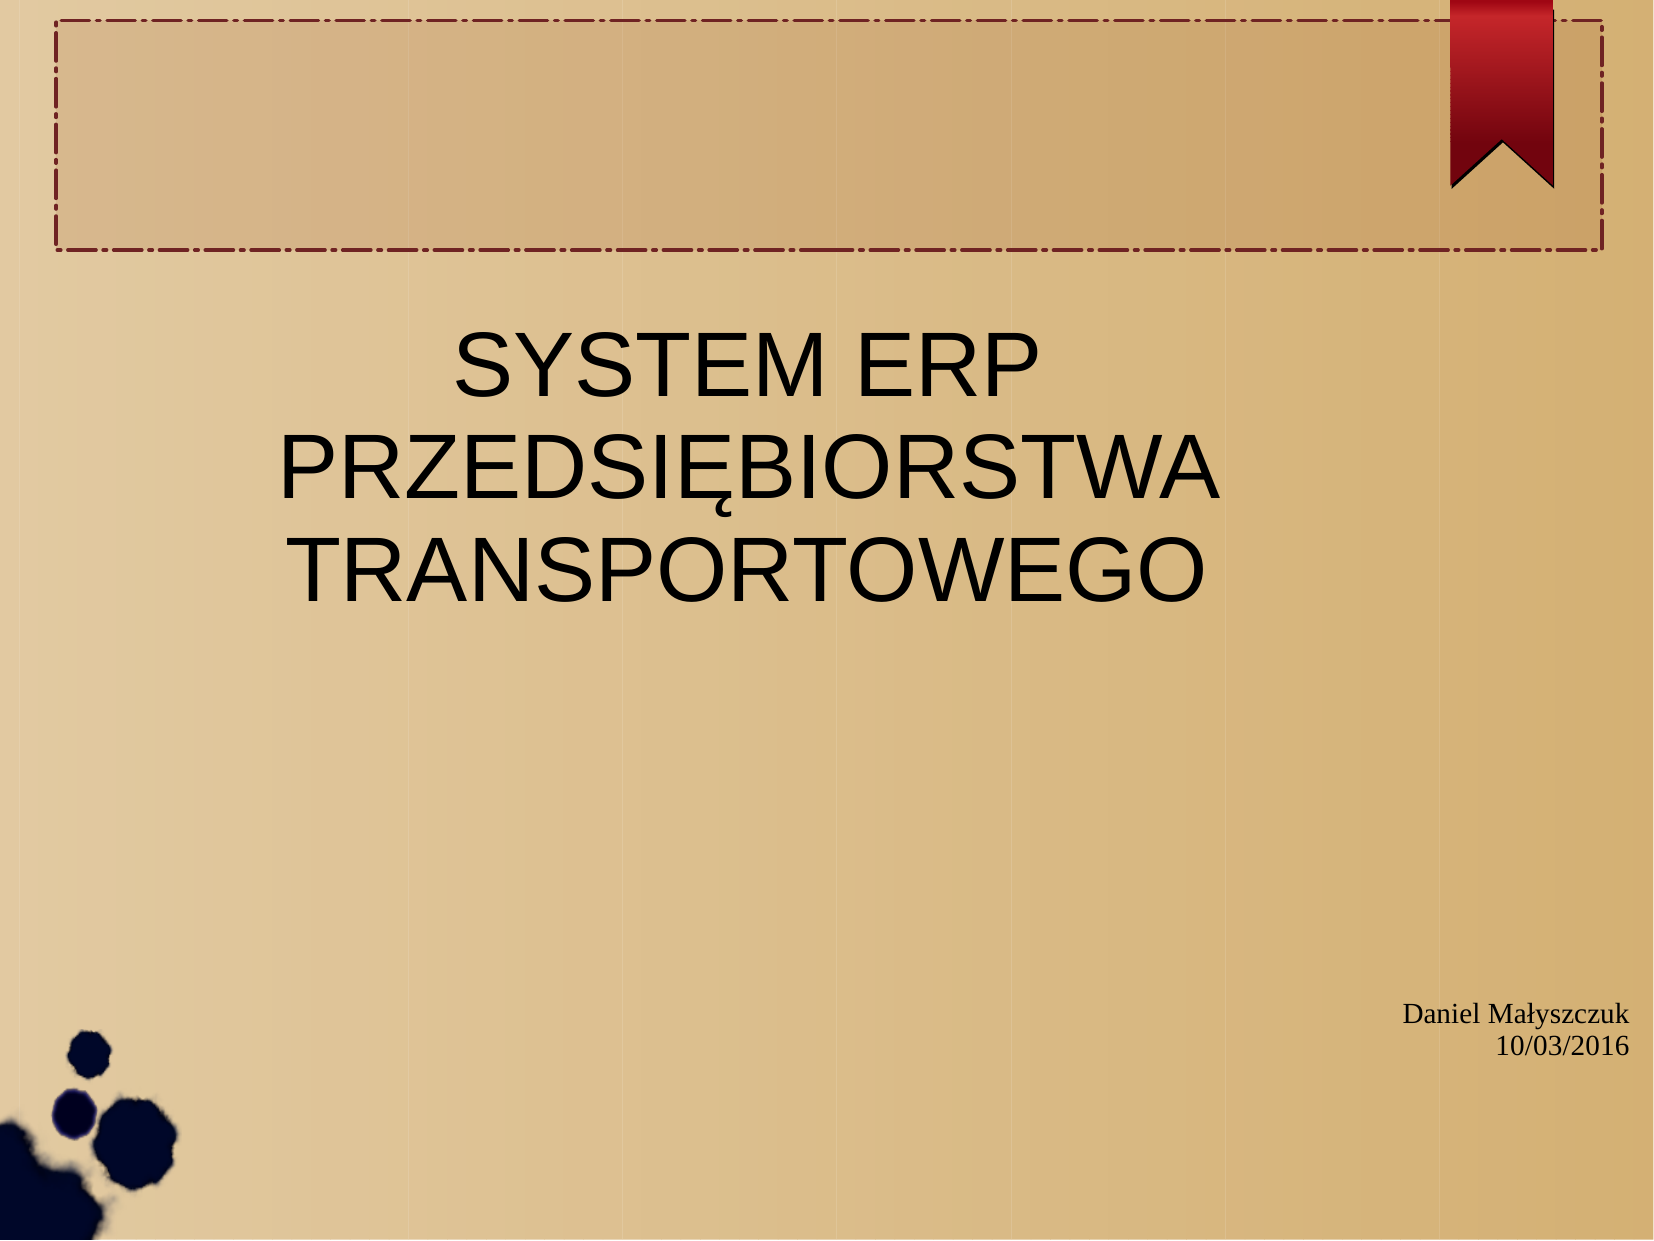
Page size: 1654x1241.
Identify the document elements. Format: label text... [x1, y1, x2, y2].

title Daniel Małyszczuk 10/03/2016 [637, 968, 1630, 1091]
subtitle SYSTEM ERP PRZEDSIĘBIORSTWA TRANSPORTOWEGO [82, 47, 1412, 887]
